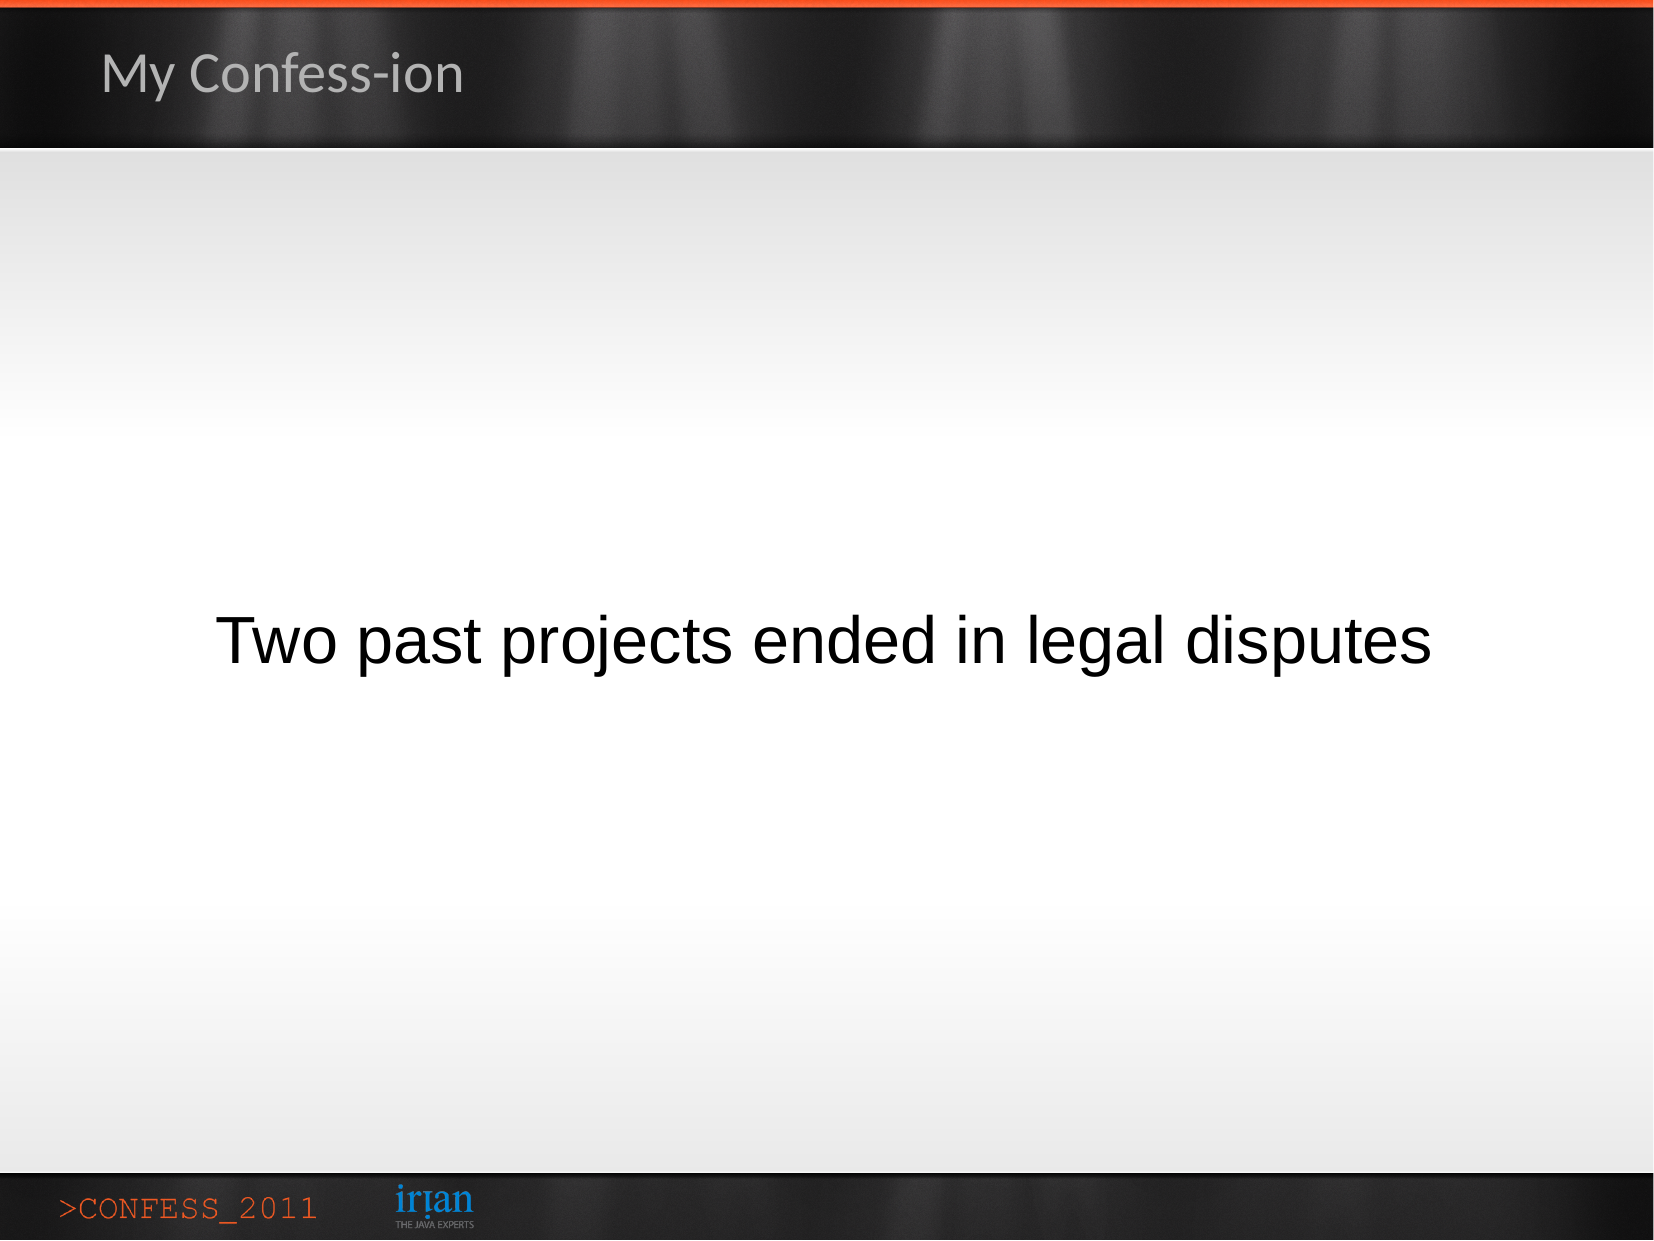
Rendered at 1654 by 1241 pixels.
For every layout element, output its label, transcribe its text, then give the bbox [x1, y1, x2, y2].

title My Confess-ion [100, 6, 1589, 151]
subtitle Two past projects ended in legal disputes [80, 305, 1570, 1125]
picture [0, 0, 1654, 1240]
